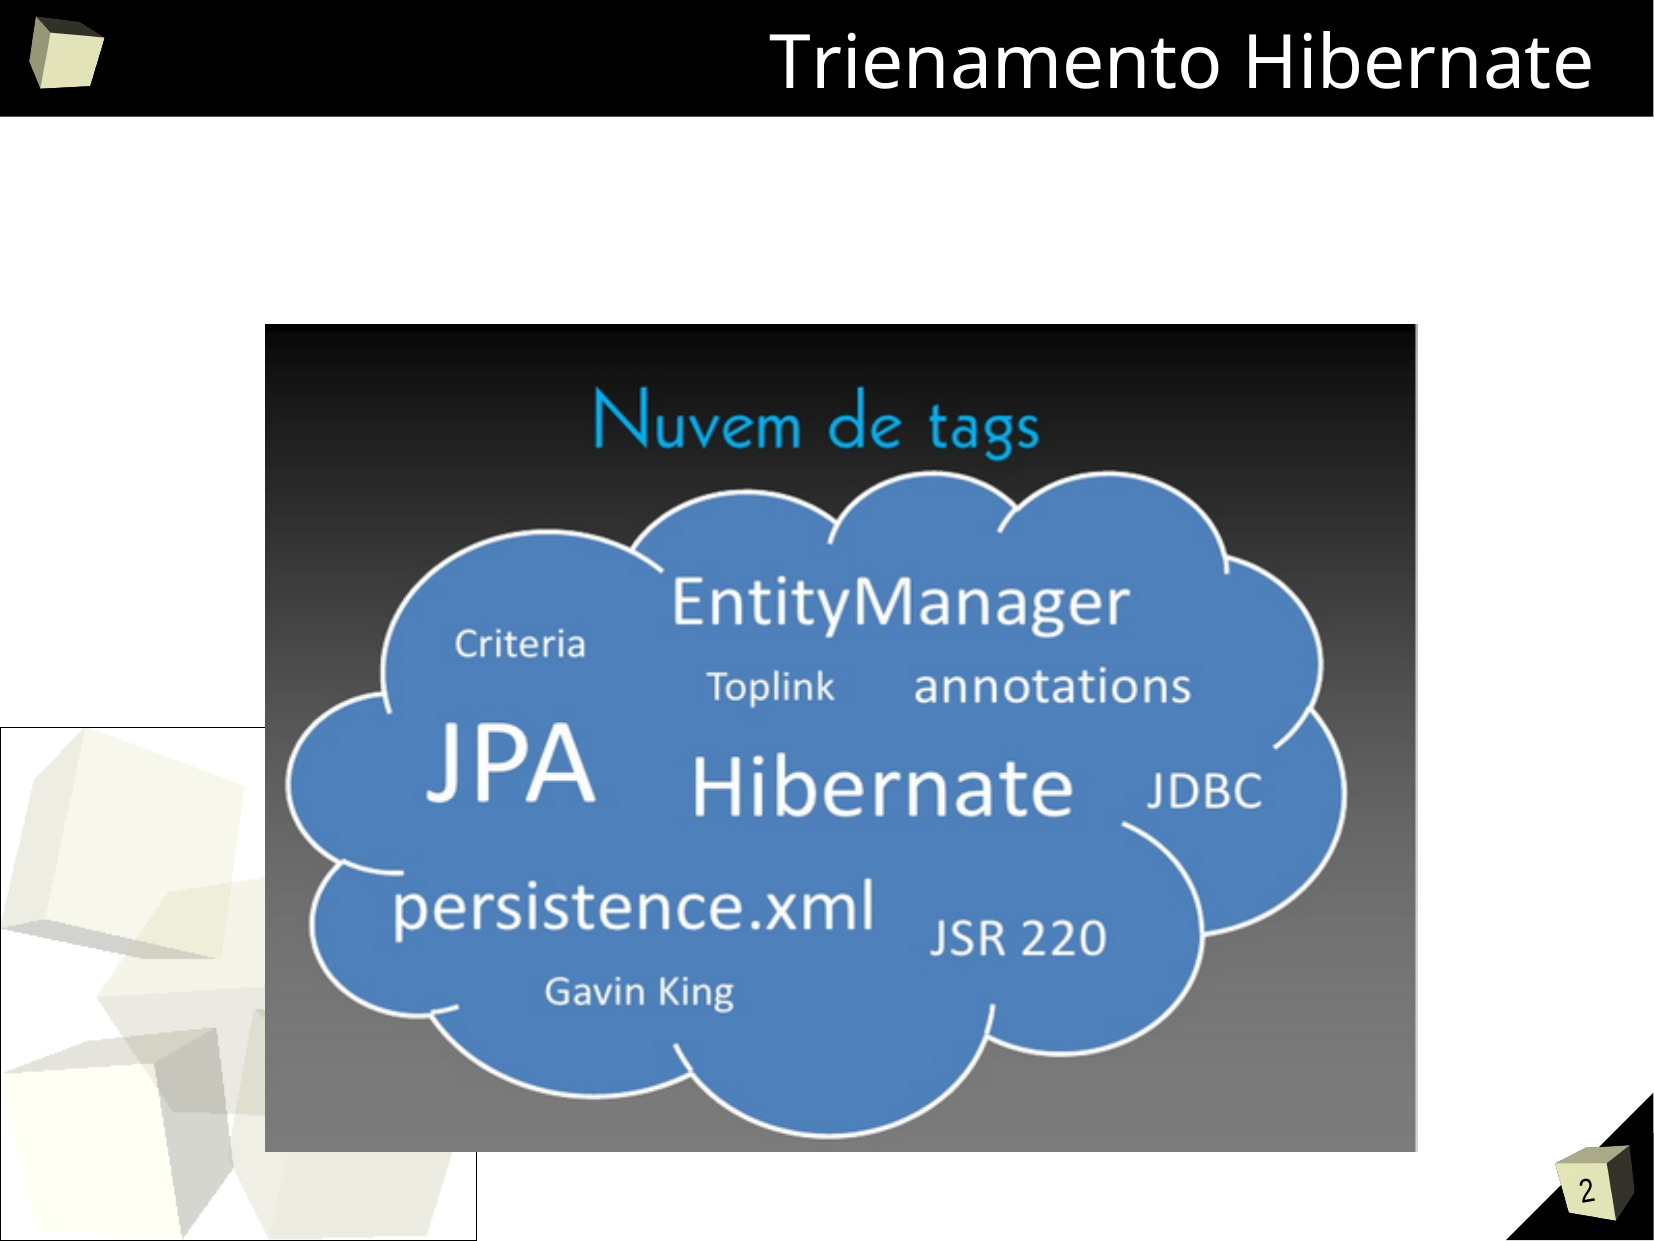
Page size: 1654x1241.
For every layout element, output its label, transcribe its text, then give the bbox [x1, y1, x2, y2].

picture [0, 324, 1418, 1240]
title Trienamento Hibernate [118, 0, 1595, 119]
